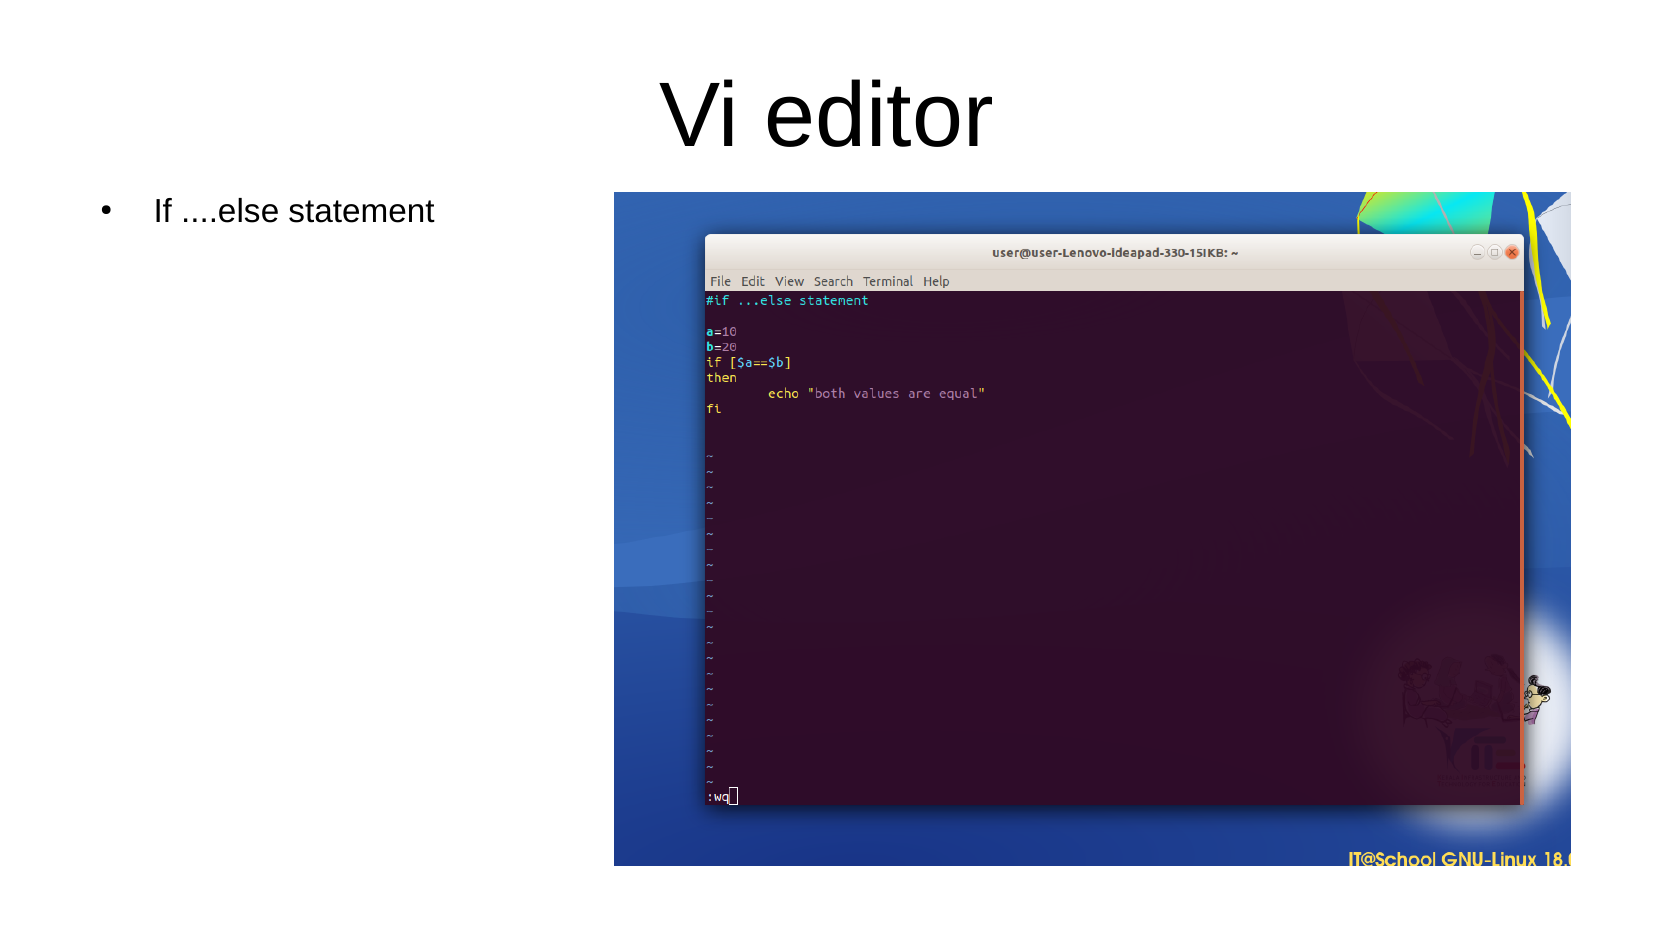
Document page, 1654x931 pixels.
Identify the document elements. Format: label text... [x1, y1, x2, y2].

title Vi editor [82, 37, 1571, 192]
list If ....else statement [82, 192, 614, 732]
picture [614, 192, 1571, 866]
